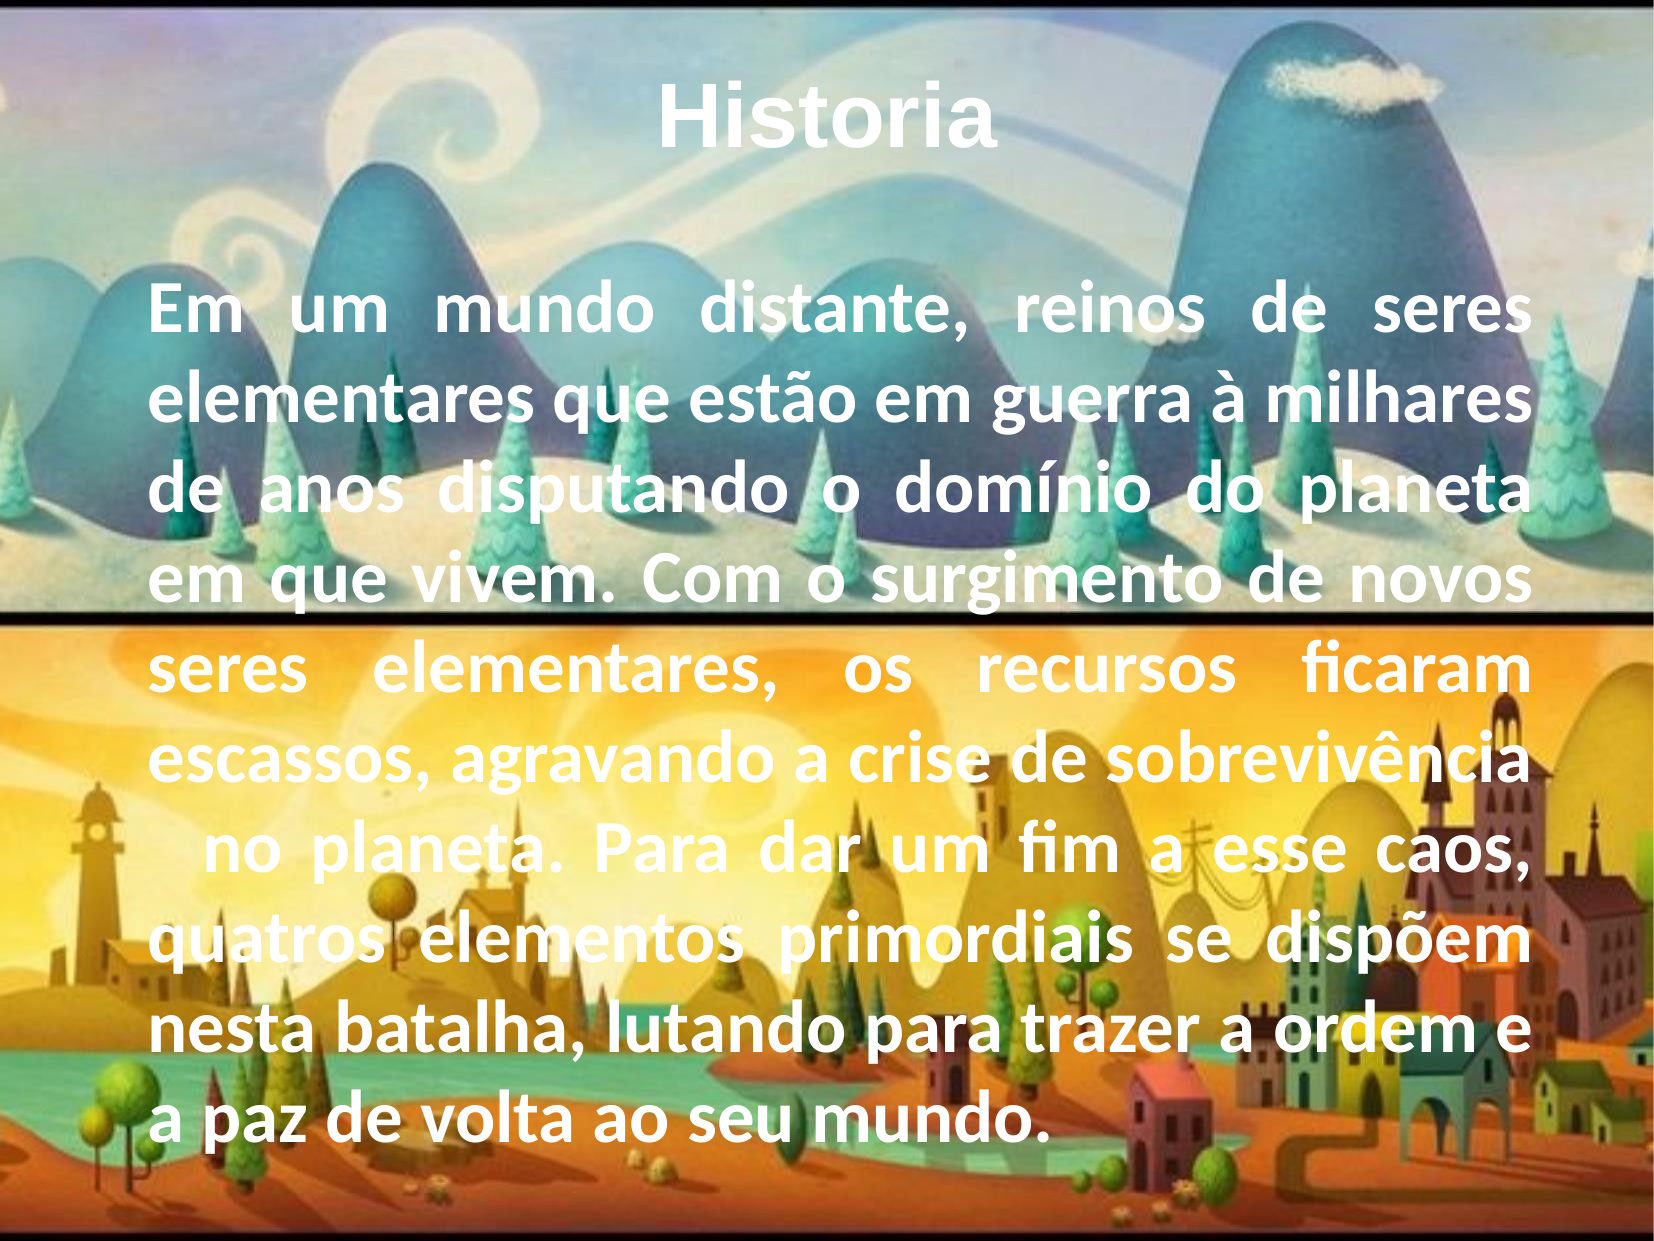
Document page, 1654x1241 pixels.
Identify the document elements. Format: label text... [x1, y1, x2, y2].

title Historia [82, 41, 1571, 249]
text_box Em um mundo distante, reinos de seres elementares que estão em guerra à milhares de anos disputando o domínio do planeta em que vivem. Com o surgimento de novos seres elementares, os recursos ficaram escassos, agravando a crise de sobrevivência no planeta. Para dar um fim a esse caos, quatros elementos primordiais se dispõem nesta batalha, lutando para trazer a ordem e a paz de volta ao seu mundo. [132, 242, 1550, 1165]
picture [0, 0, 1654, 1241]
